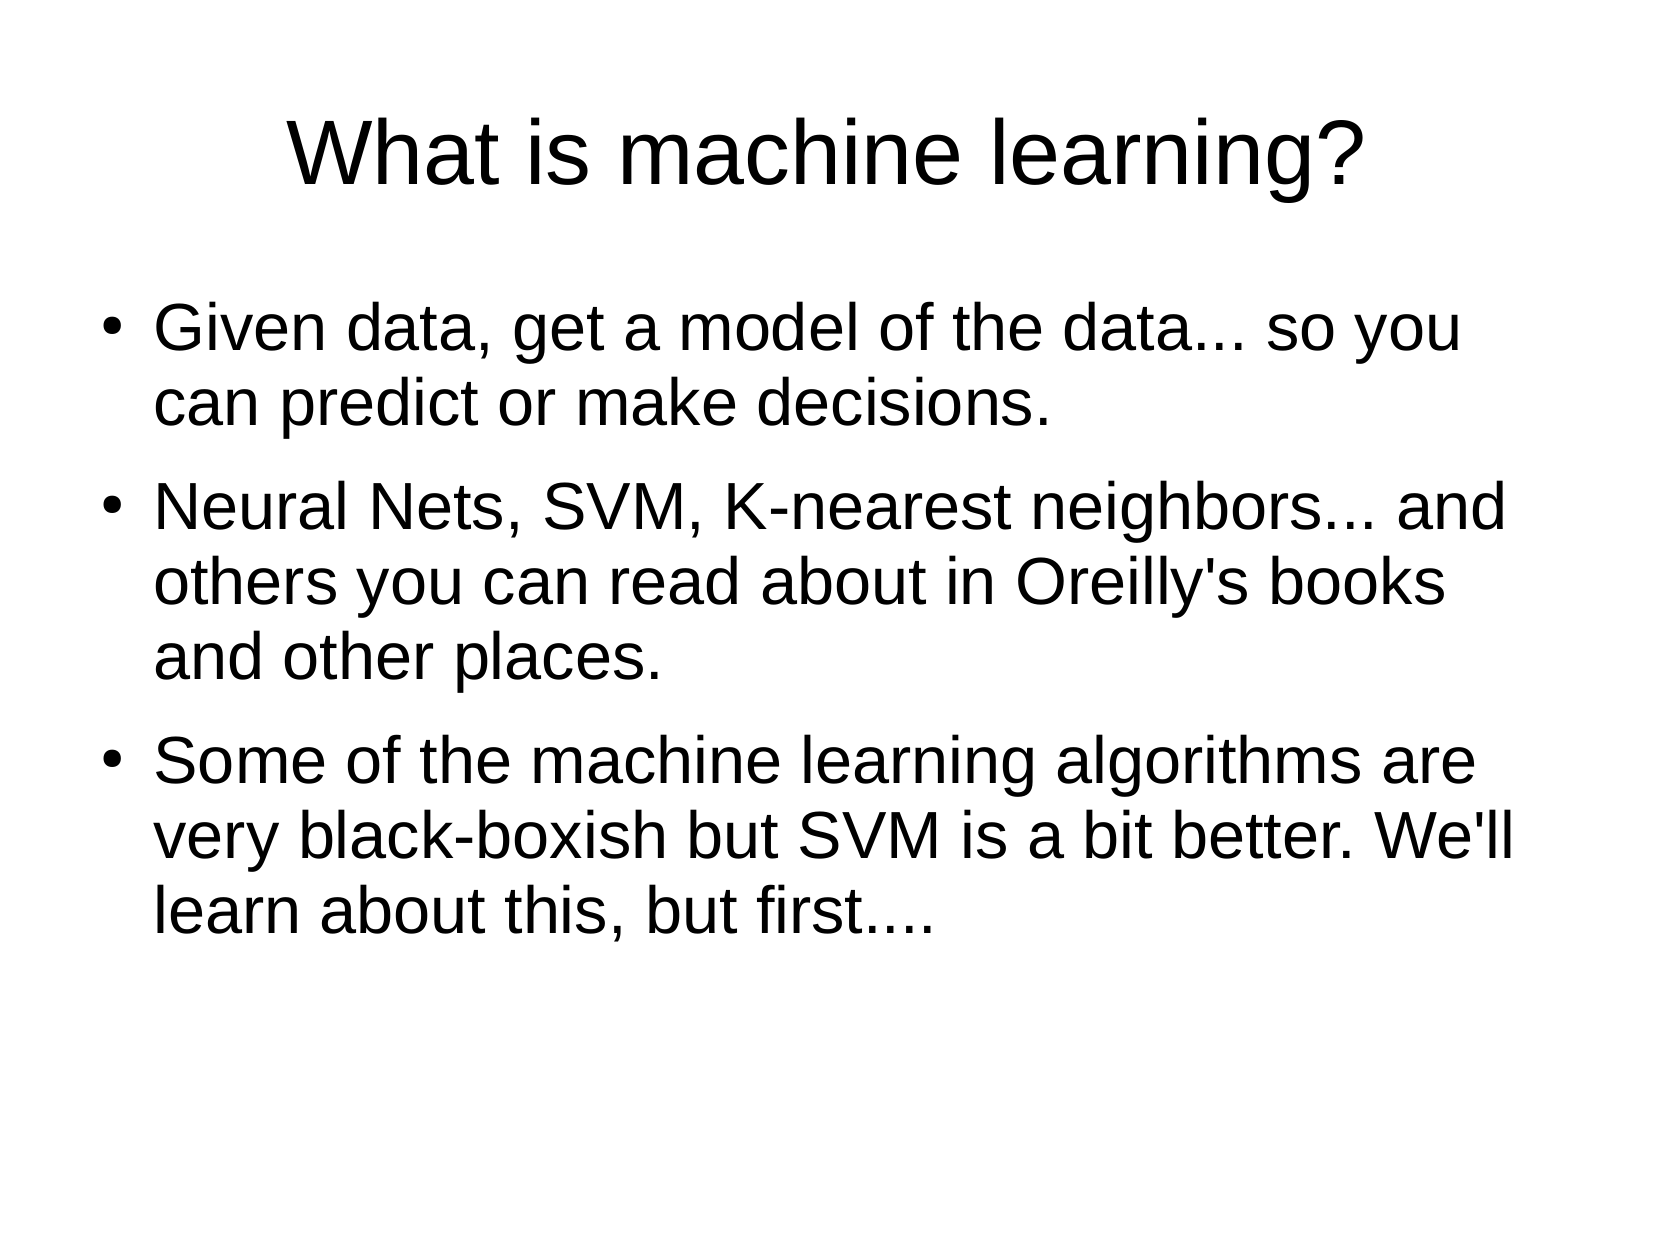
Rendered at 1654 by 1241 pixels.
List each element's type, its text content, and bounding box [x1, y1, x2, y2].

list Given data, get a model of the data... so you can predict or make decisions. Neural Nets, SVM, K-nearest neighbors... and others you can read about in Oreilly's books and other places. Some of the machine learning algorithms are very black-boxish but SVM is a bit better. We'll learn about this, but first.... [82, 290, 1571, 1010]
title What is machine learning? [82, 49, 1571, 257]
